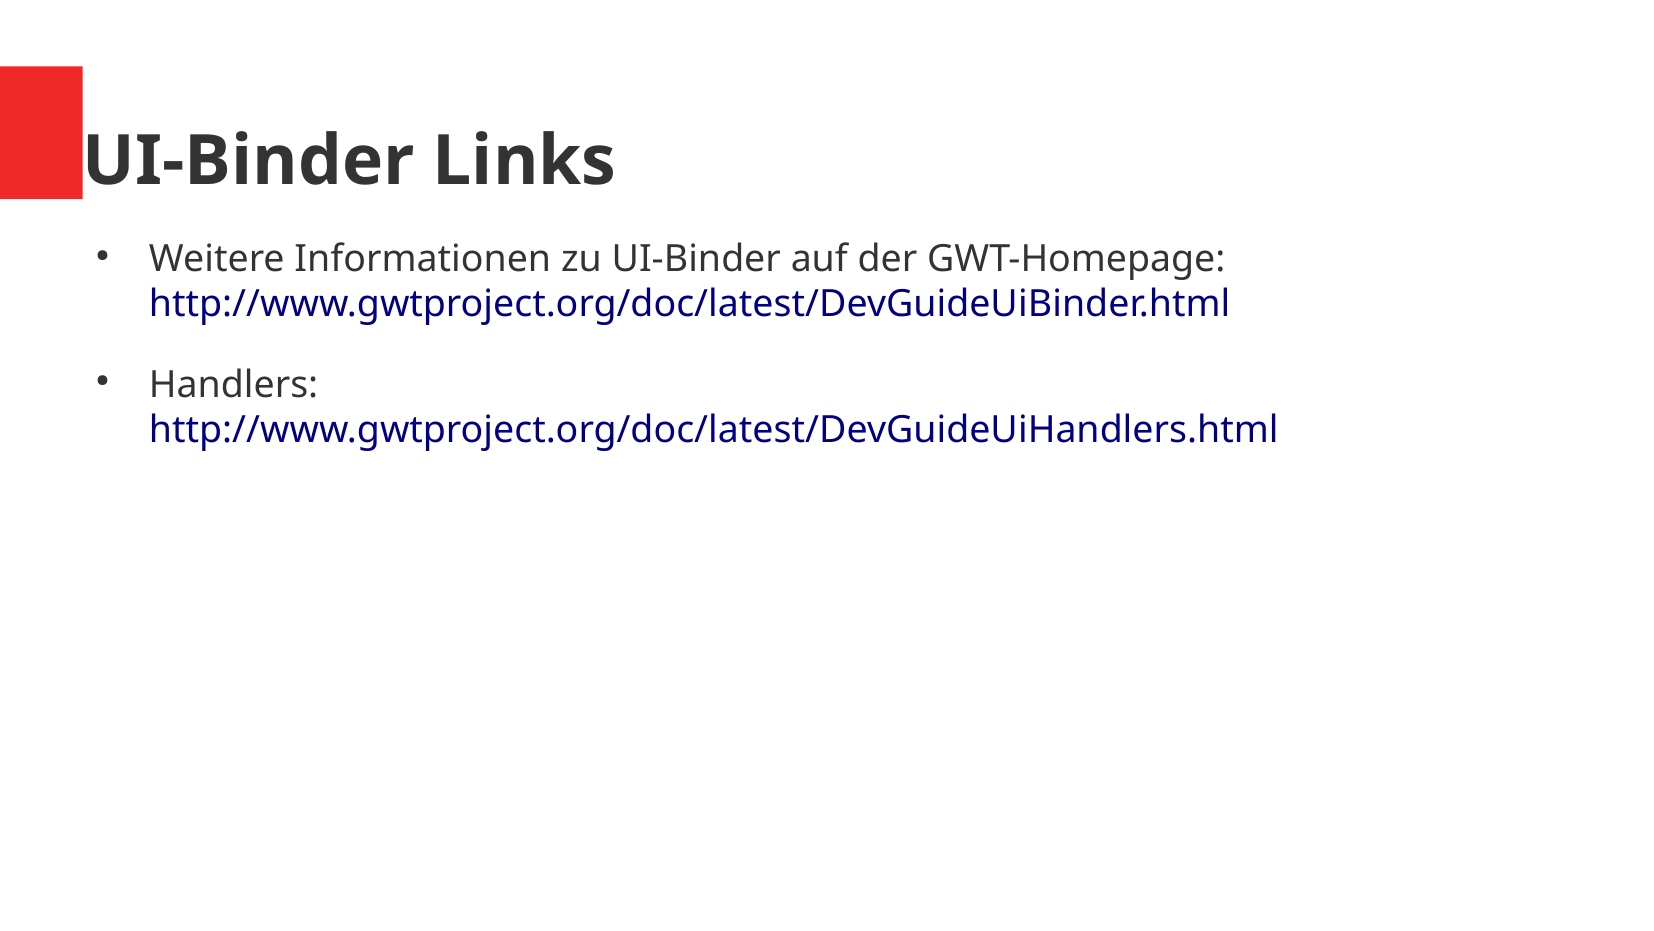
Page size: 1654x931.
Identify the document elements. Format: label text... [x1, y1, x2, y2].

list Weitere Informationen zu UI-Binder auf der GWT-Homepage: http://www.gwtproject.org/doc/latest/DevGuideUiBinder.html Handlers: http://www.gwtproject.org/doc/latest/DevGuideUiHandlers.html [78, 234, 1498, 768]
title UI-Binder Links [82, 33, 1571, 196]
